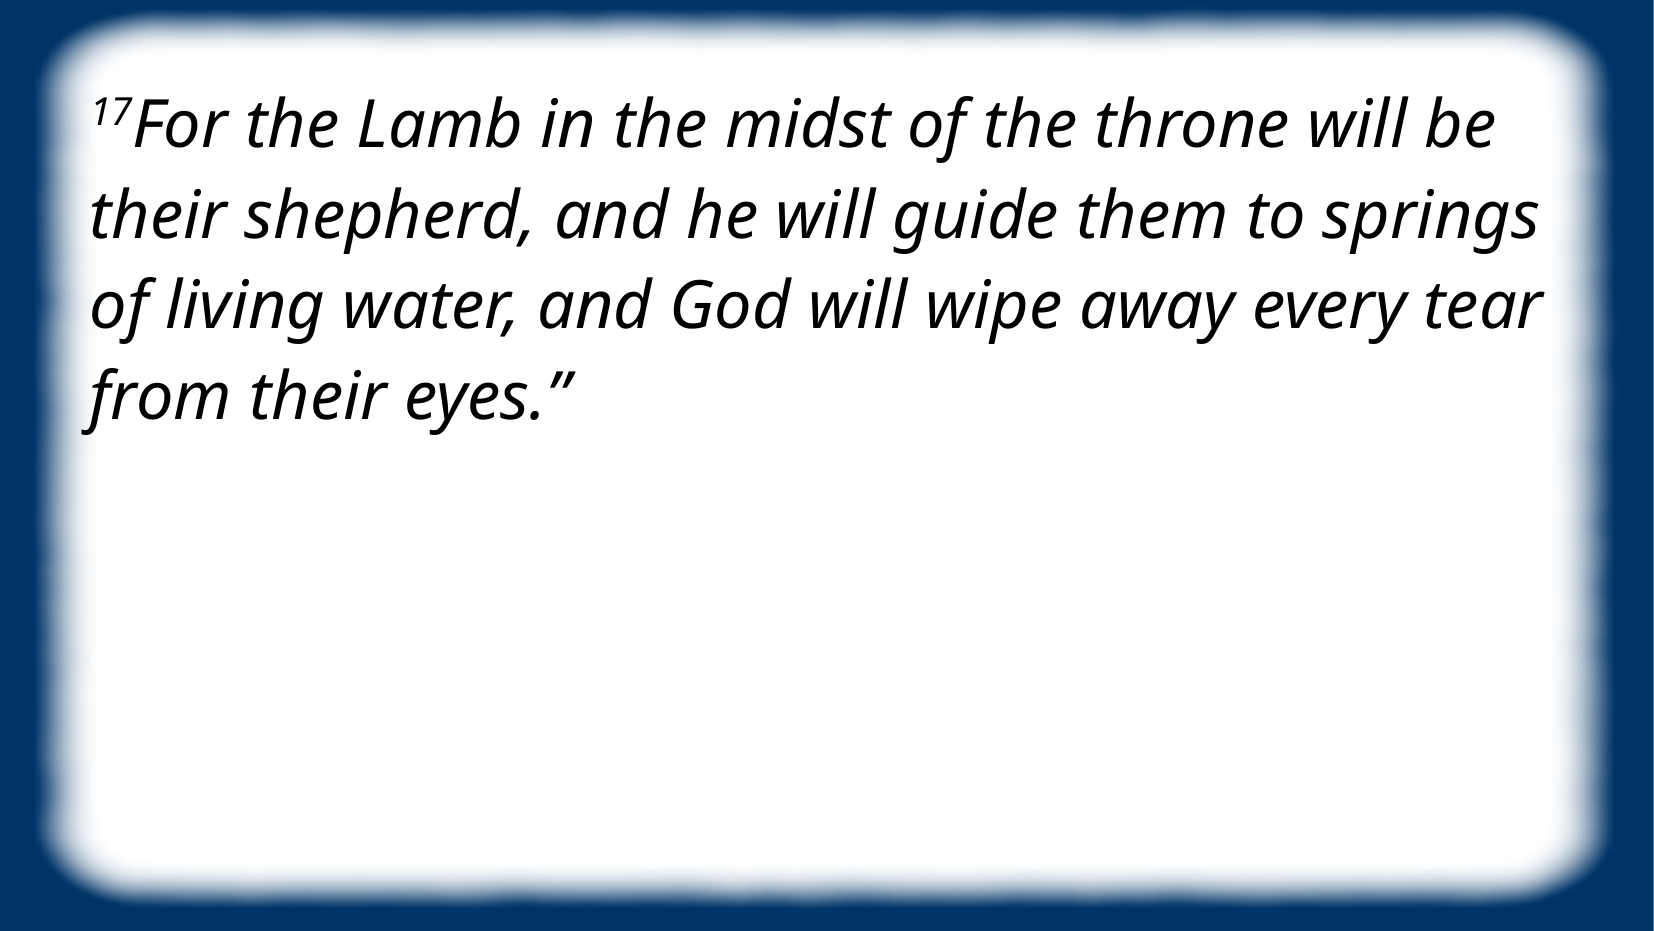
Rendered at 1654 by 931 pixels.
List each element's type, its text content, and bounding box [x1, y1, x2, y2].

picture [0, 0, 1654, 931]
text_box 17For the Lamb in the midst of the throne will be their shepherd, and he will guide them to springs of living water, and God will wipe away every tear from their eyes.” [75, 68, 1576, 451]
